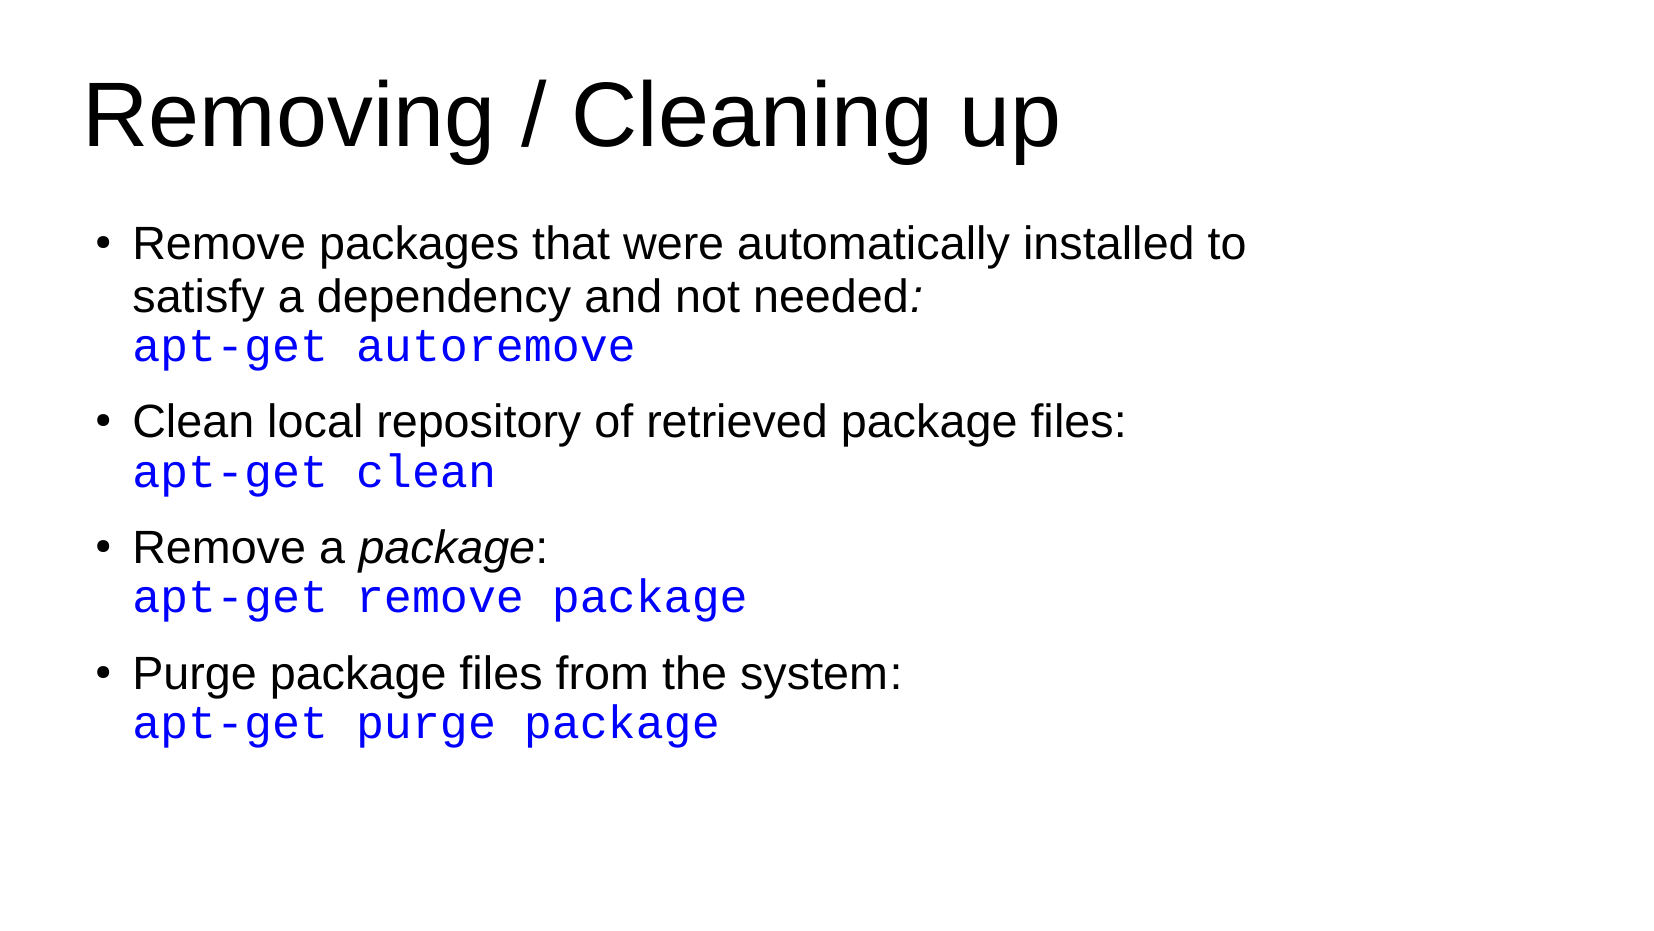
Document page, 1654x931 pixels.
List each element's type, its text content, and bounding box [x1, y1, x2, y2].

title Removing / Cleaning up [82, 37, 1571, 193]
list Remove packages that were automatically installed to satisfy a dependency and not needed: apt-get autoremove Clean local repository of retrieved package files: apt-get clean Remove a package: apt-get remove package Purge package files from the system: apt-get purge package [82, 217, 1571, 758]
